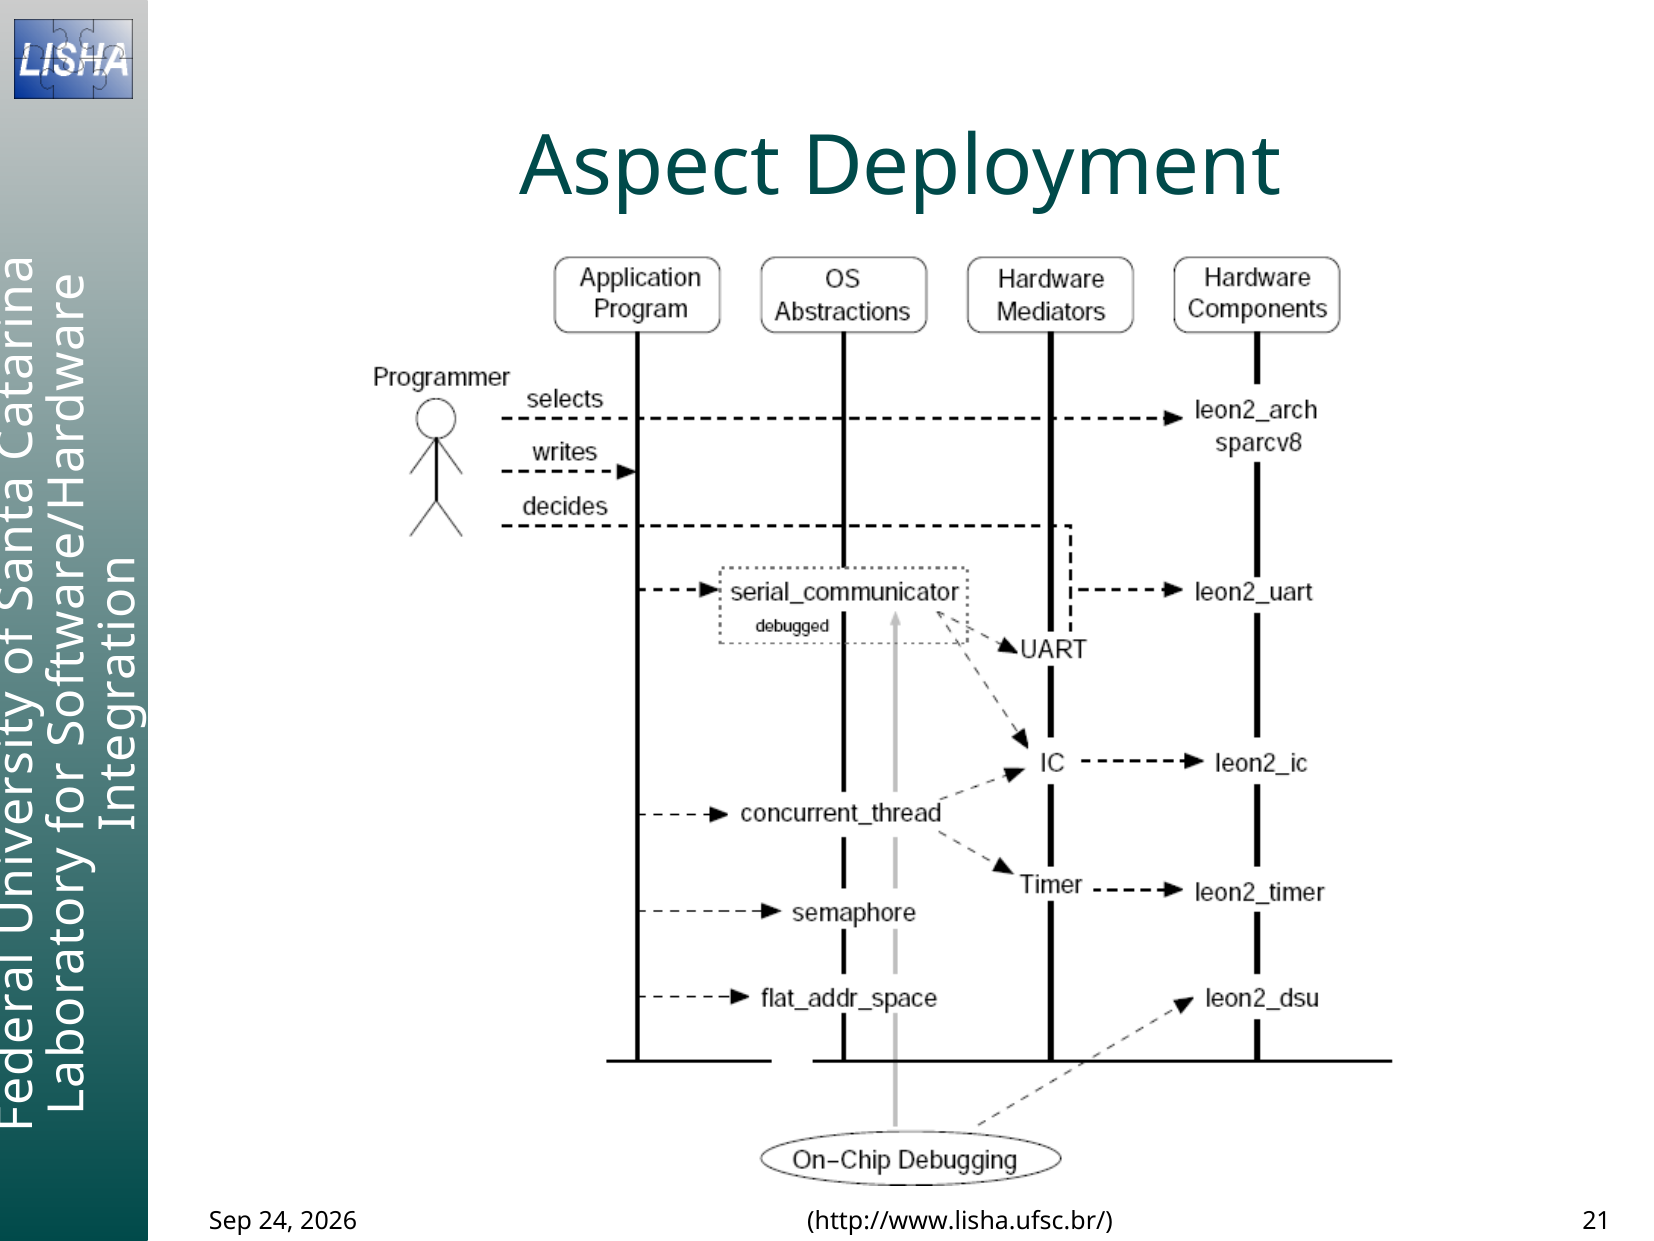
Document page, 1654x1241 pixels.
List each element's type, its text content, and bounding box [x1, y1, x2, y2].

title Aspect Deployment [206, 58, 1595, 267]
picture [373, 249, 1400, 1186]
picture [14, 19, 133, 99]
